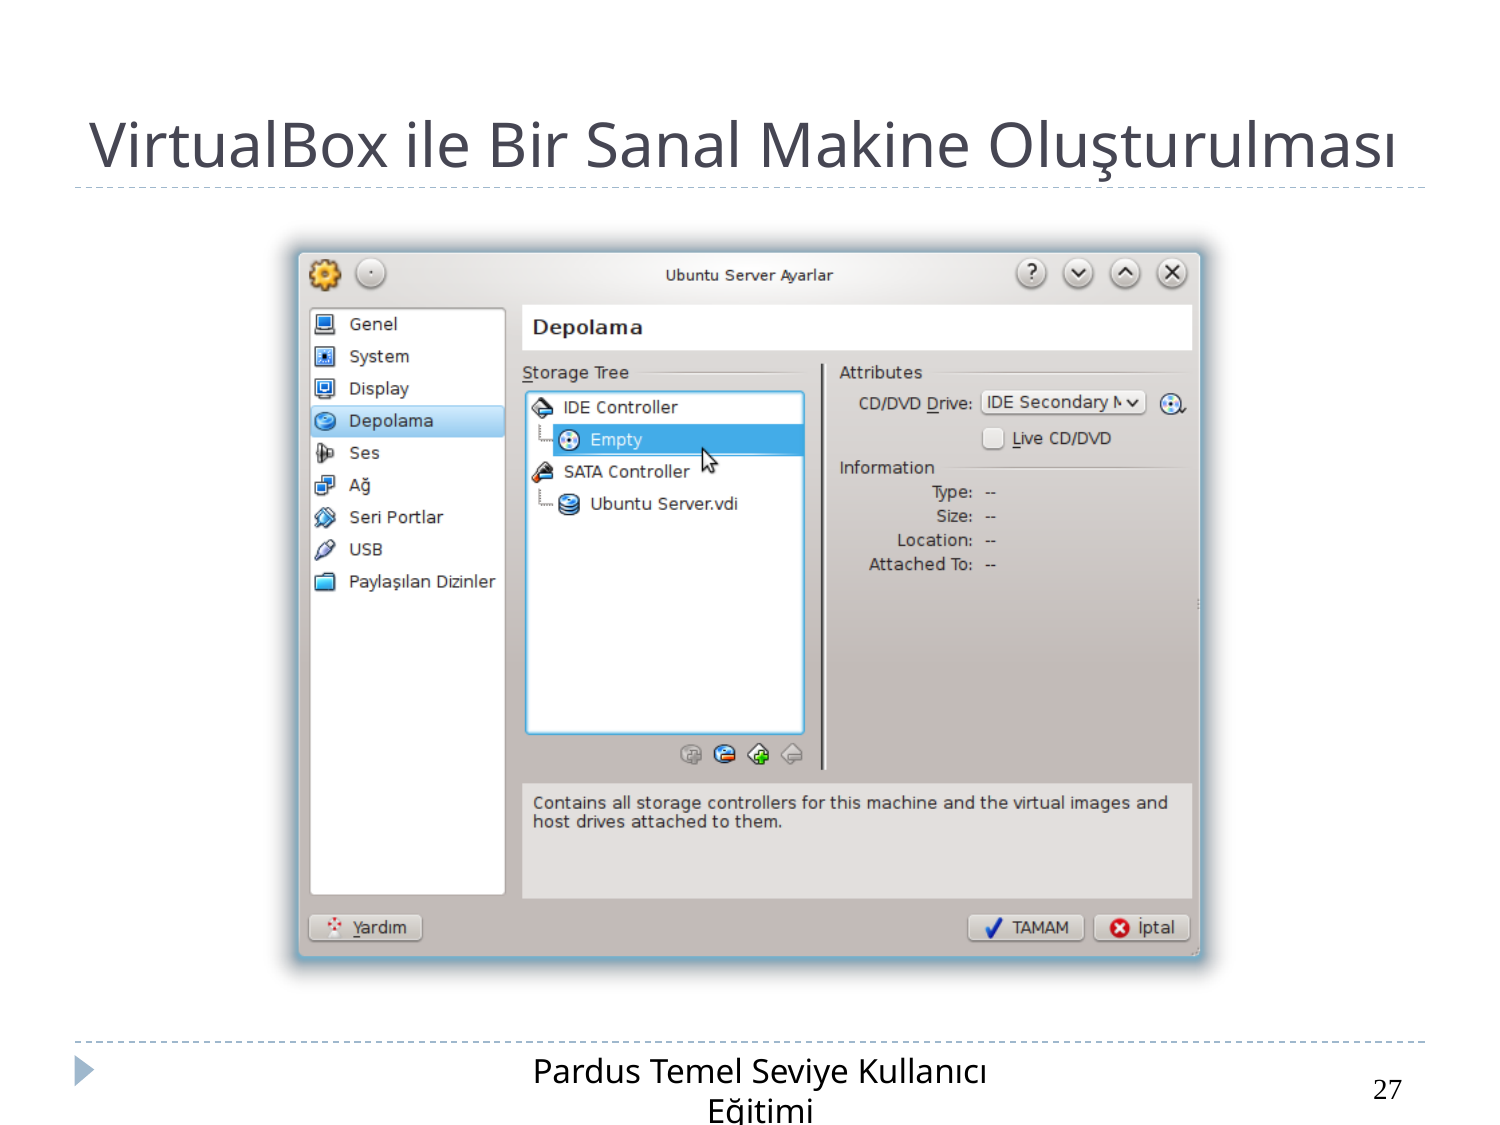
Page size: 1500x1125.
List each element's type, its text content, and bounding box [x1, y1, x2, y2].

picture [245, 199, 1254, 1010]
title VirtualBox ile Bir Sanal Makine Oluşturulması [75, 24, 1425, 188]
